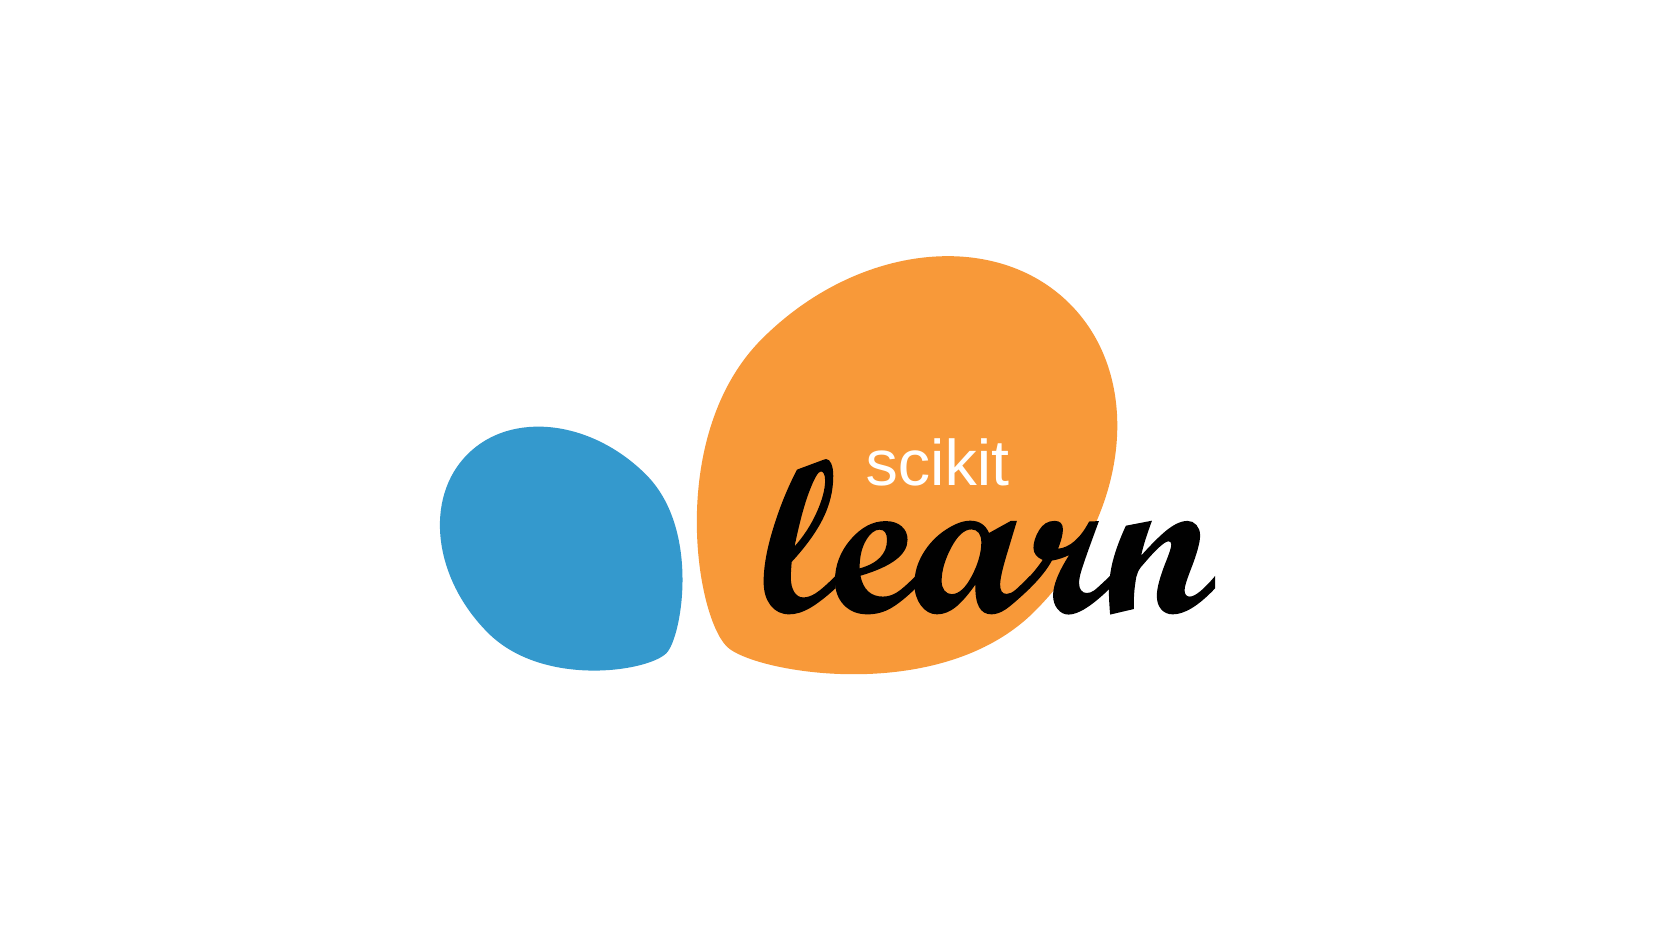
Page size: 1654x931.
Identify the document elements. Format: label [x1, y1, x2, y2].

picture [437, 255, 1216, 676]
